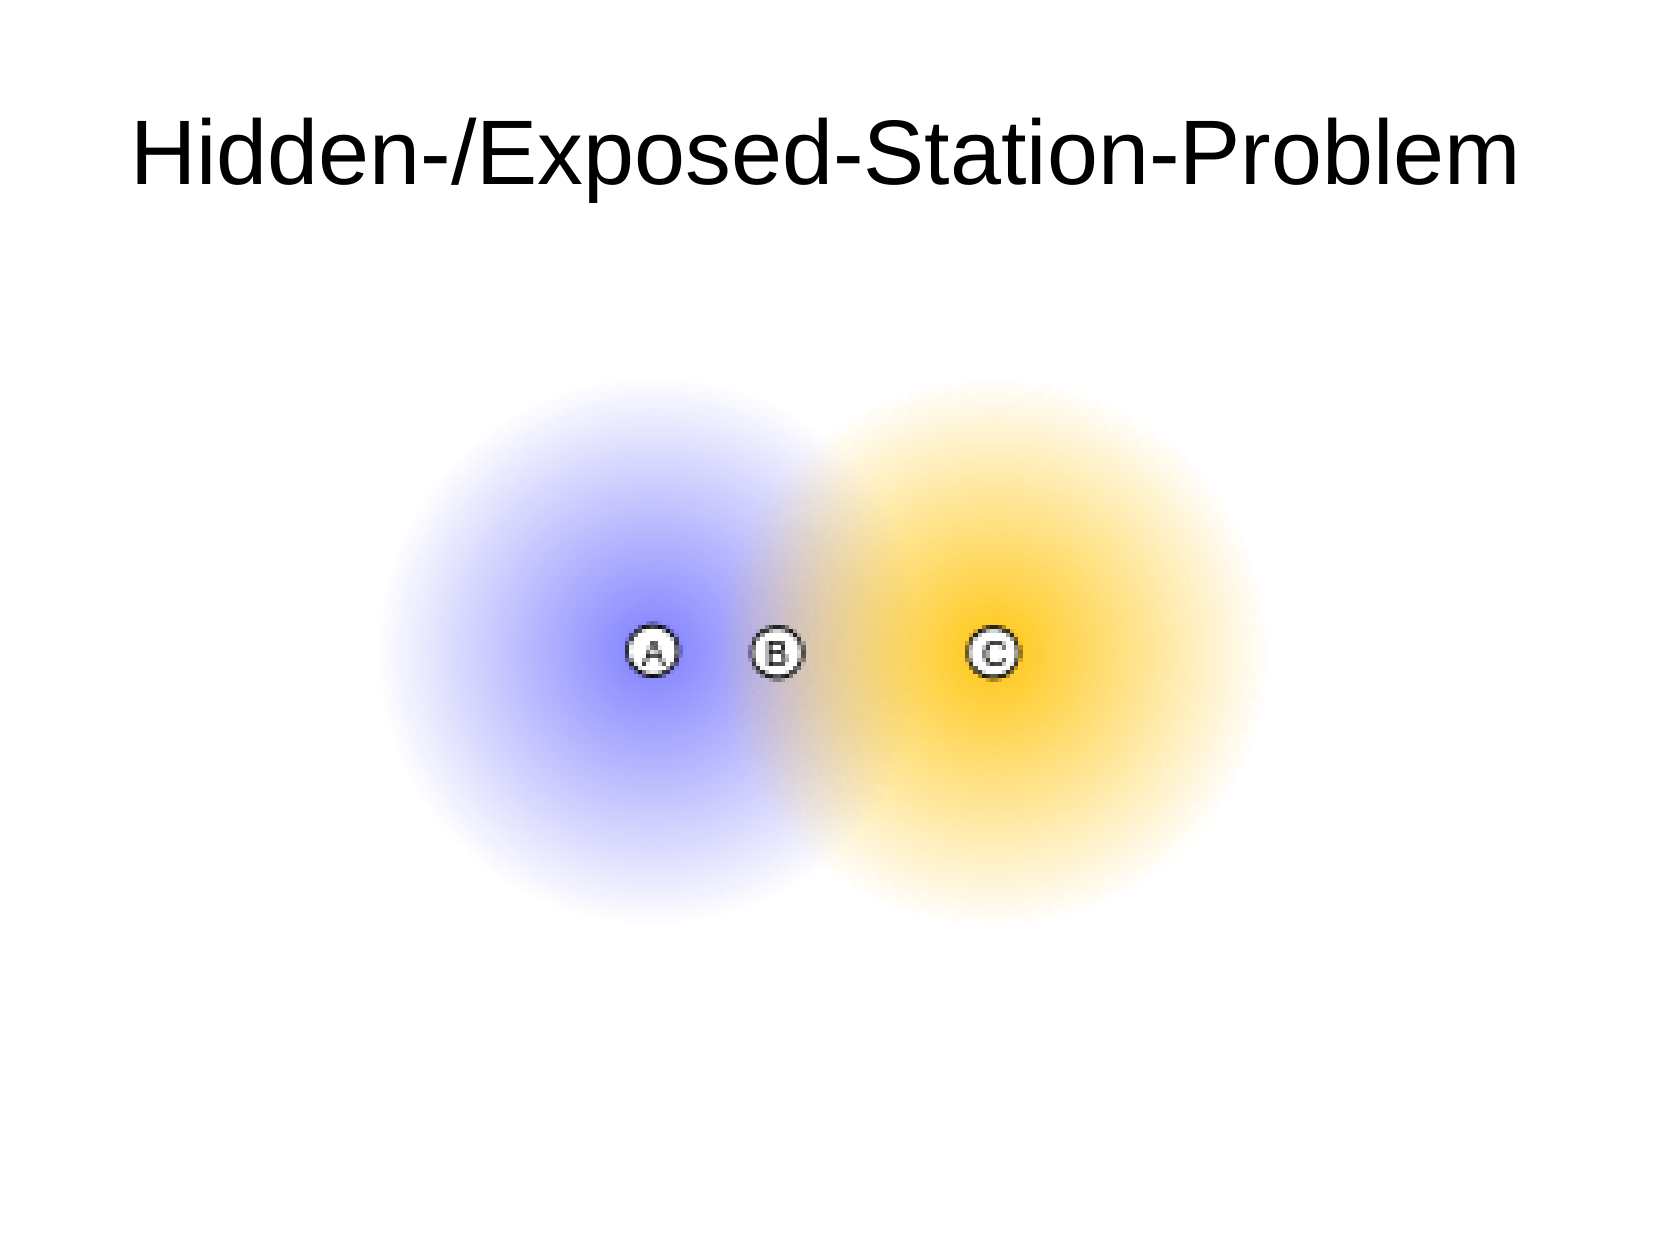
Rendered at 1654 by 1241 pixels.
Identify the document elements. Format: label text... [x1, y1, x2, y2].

picture [376, 372, 1277, 928]
title Hidden-/Exposed-Station-Problem [82, 49, 1571, 257]
